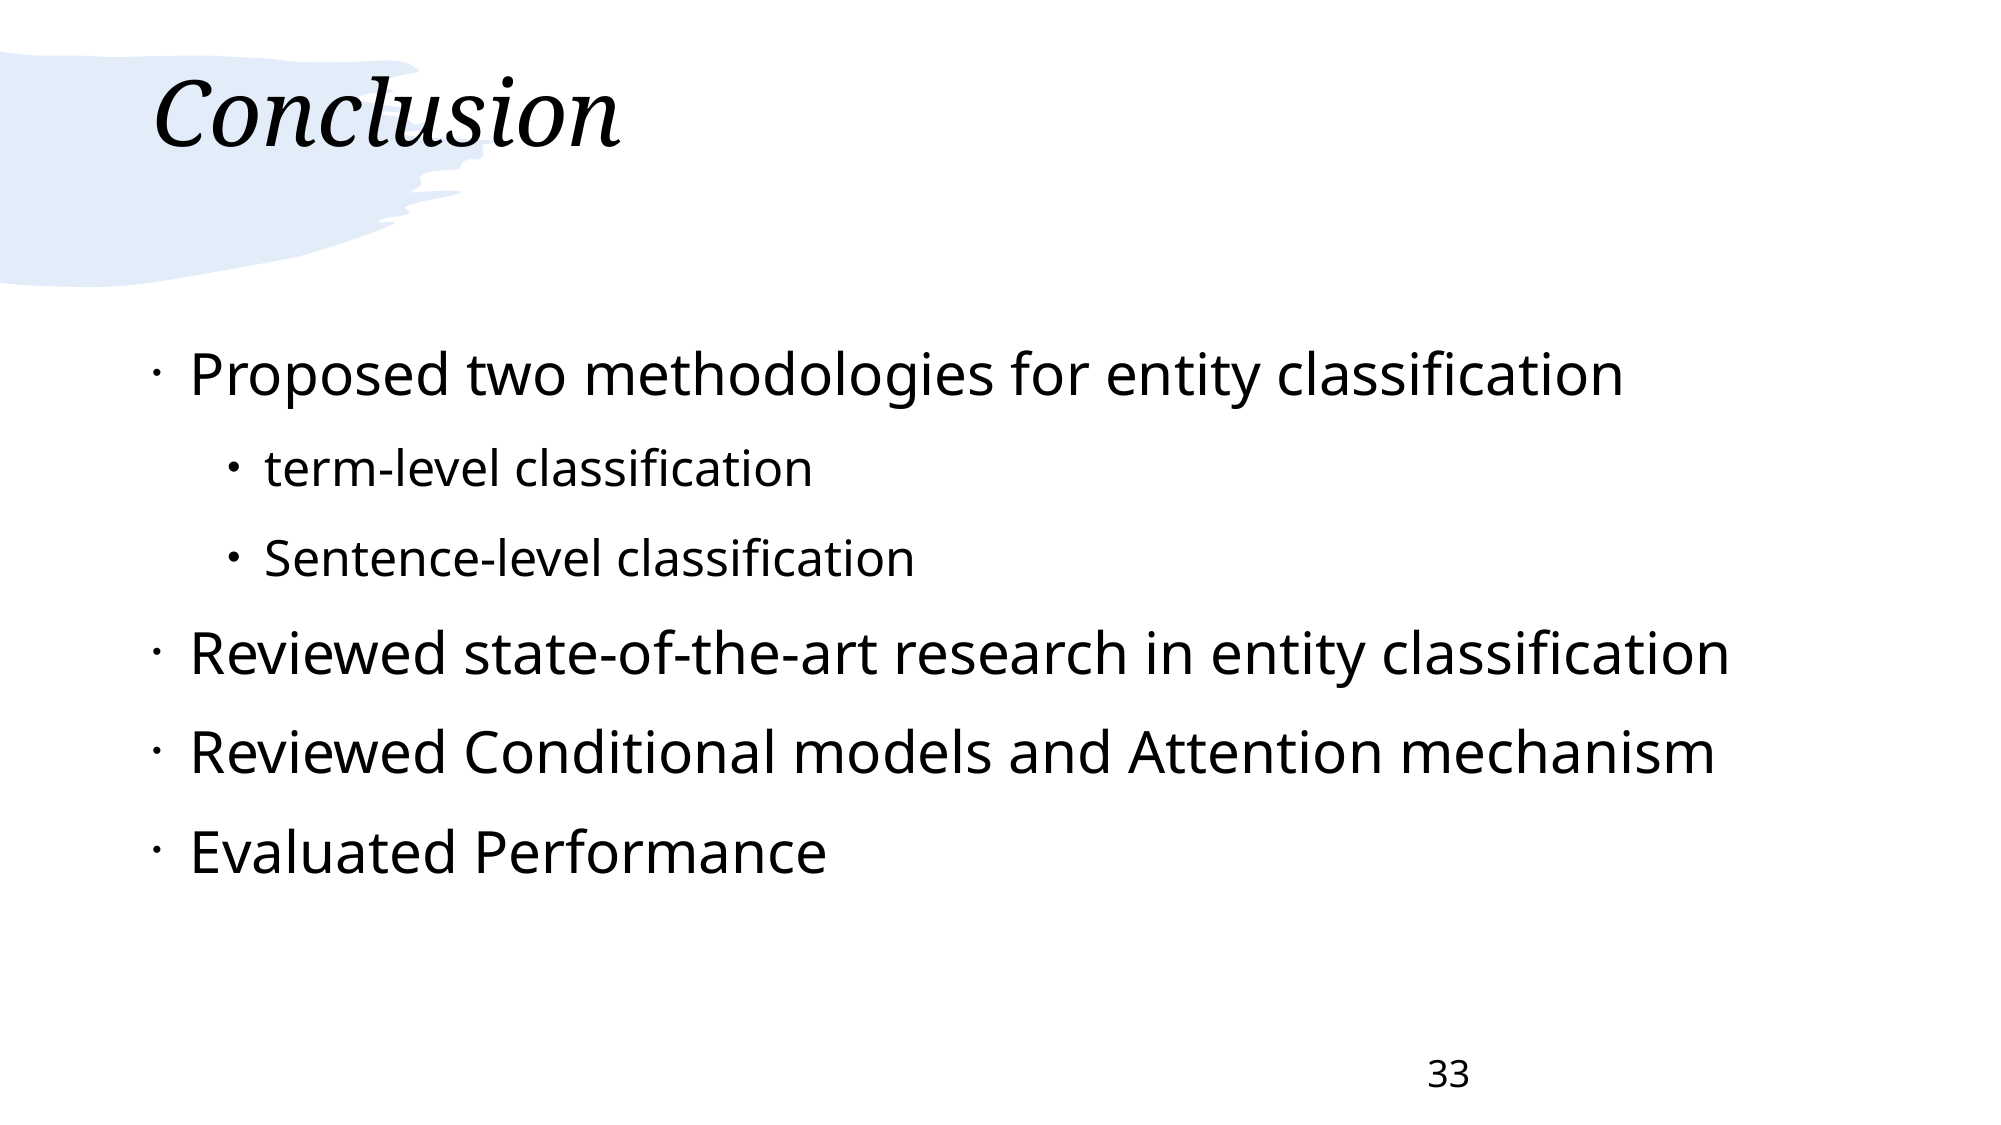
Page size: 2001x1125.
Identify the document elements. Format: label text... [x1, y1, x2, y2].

slide_number <number> [1412, 1042, 1863, 1103]
list Proposed two methodologies for entity classification term-level classification Sentence-level classification Reviewed state-of-the-art research in entity classification Reviewed Conditional models and Attention mechanism Evaluated Performance [137, 329, 1863, 1013]
title Conclusion [137, 59, 1863, 278]
